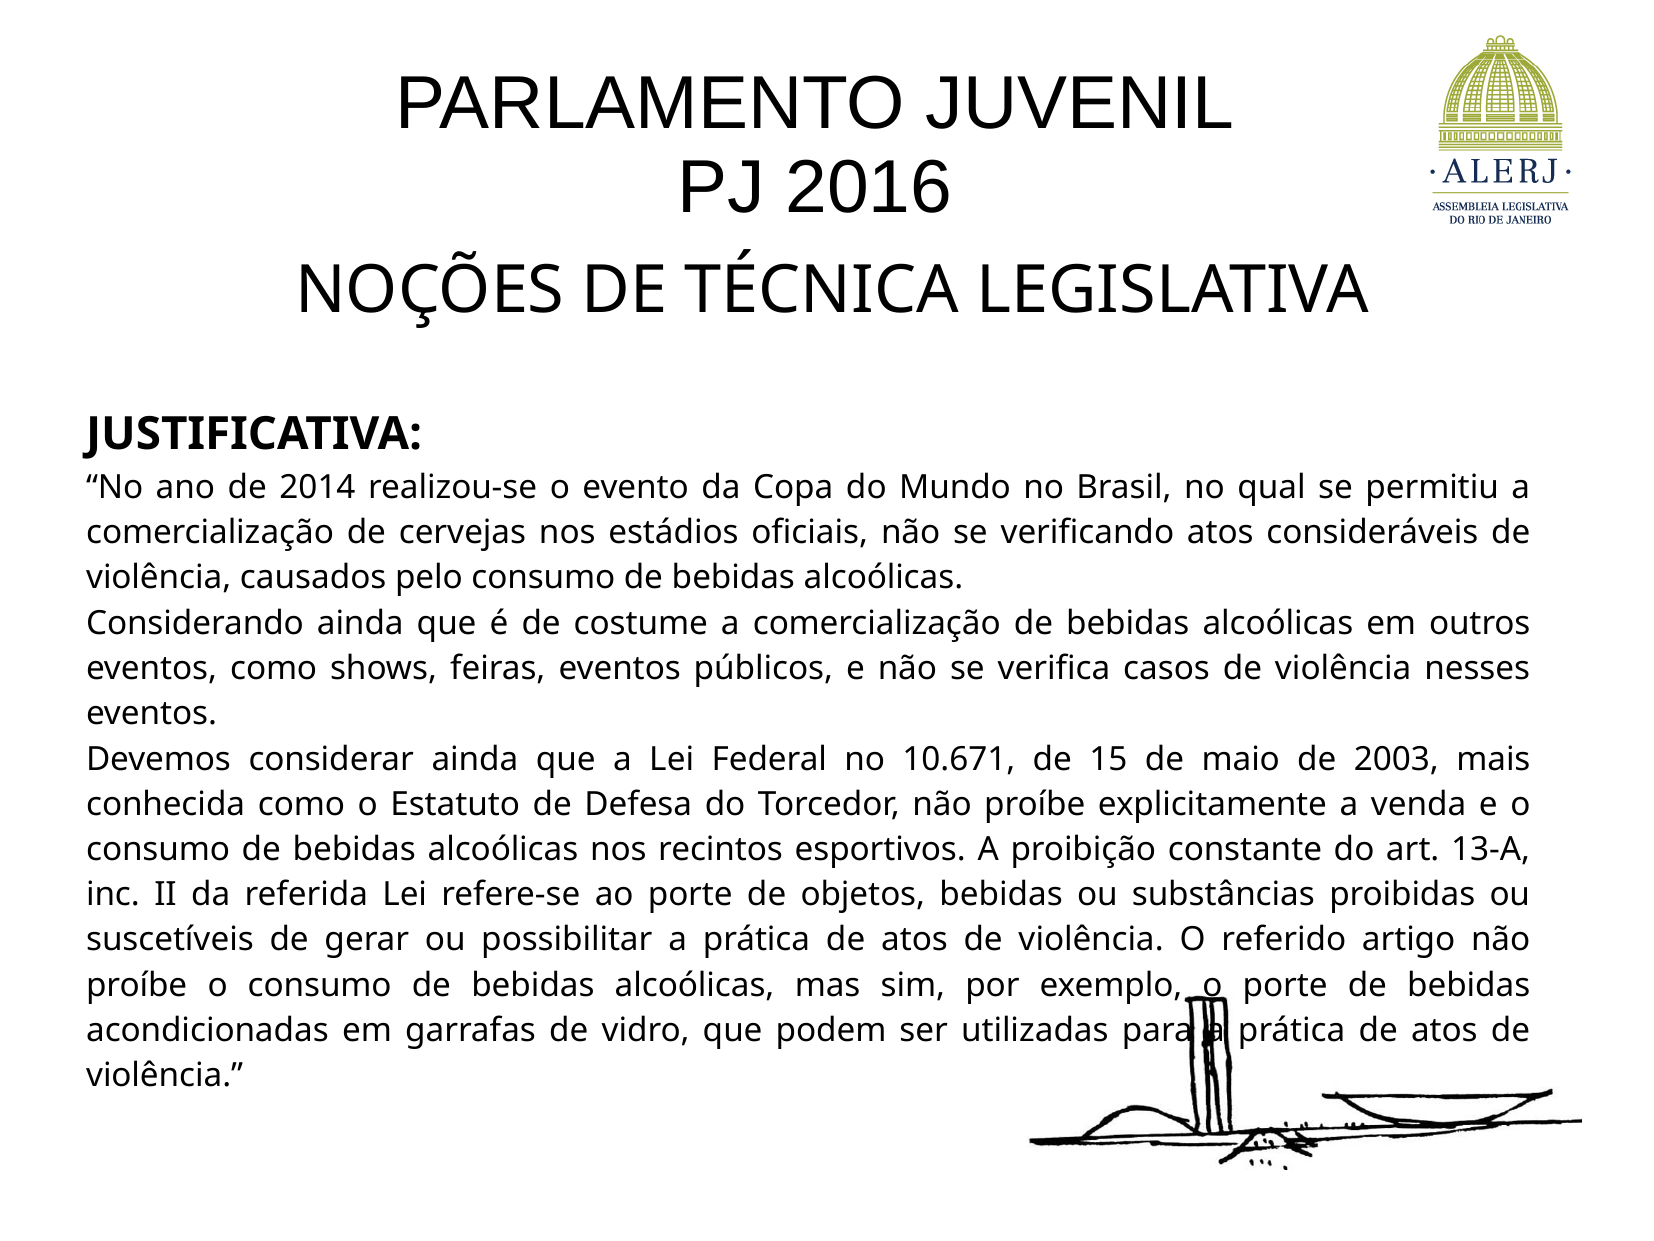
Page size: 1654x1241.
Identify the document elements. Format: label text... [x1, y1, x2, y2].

text_box NOÇÕES DE TÉCNICA LEGISLATIVA [94, 229, 1571, 343]
text_box JUSTIFICATIVA: “No ano de 2014 realizou-se o evento da Copa do Mundo no Brasil, no qual se permitiu a comercialização de cervejas nos estádios oficiais, não se verificando atos consideráveis de violência, causados pelo consumo de bebidas alcoólicas. Considerando ainda que é de costume a comercialização de bebidas alcoólicas em outros eventos, como shows, feiras, eventos públicos, e não se verifica casos de violência nesses eventos. Devemos considerar ainda que a Lei Federal no 10.671, de 15 de maio de 2003, mais conhecida como o Estatuto de Defesa do Torcedor, não proíbe explicitamente a venda e o consumo de bebidas alcoólicas nos recintos esportivos. A proibição constante do art. 13-A, inc. II da referida Lei refere-se ao porte de objetos, bebidas ou substâncias proibidas ou suscetíveis de gerar ou possibilitar a prática de atos de violência. O referido artigo não proíbe o consumo de bebidas alcoólicas, mas sim, por exemplo, o porte de bebidas acondicionadas em garrafas de vidro, que podem ser utilizadas para a prática de atos de violência.” [71, 393, 1548, 1241]
title PARLAMENTO JUVENIL PJ 2016 [47, 40, 1583, 249]
picture [1548, 992, 1582, 1170]
picture [1358, 23, 1642, 235]
